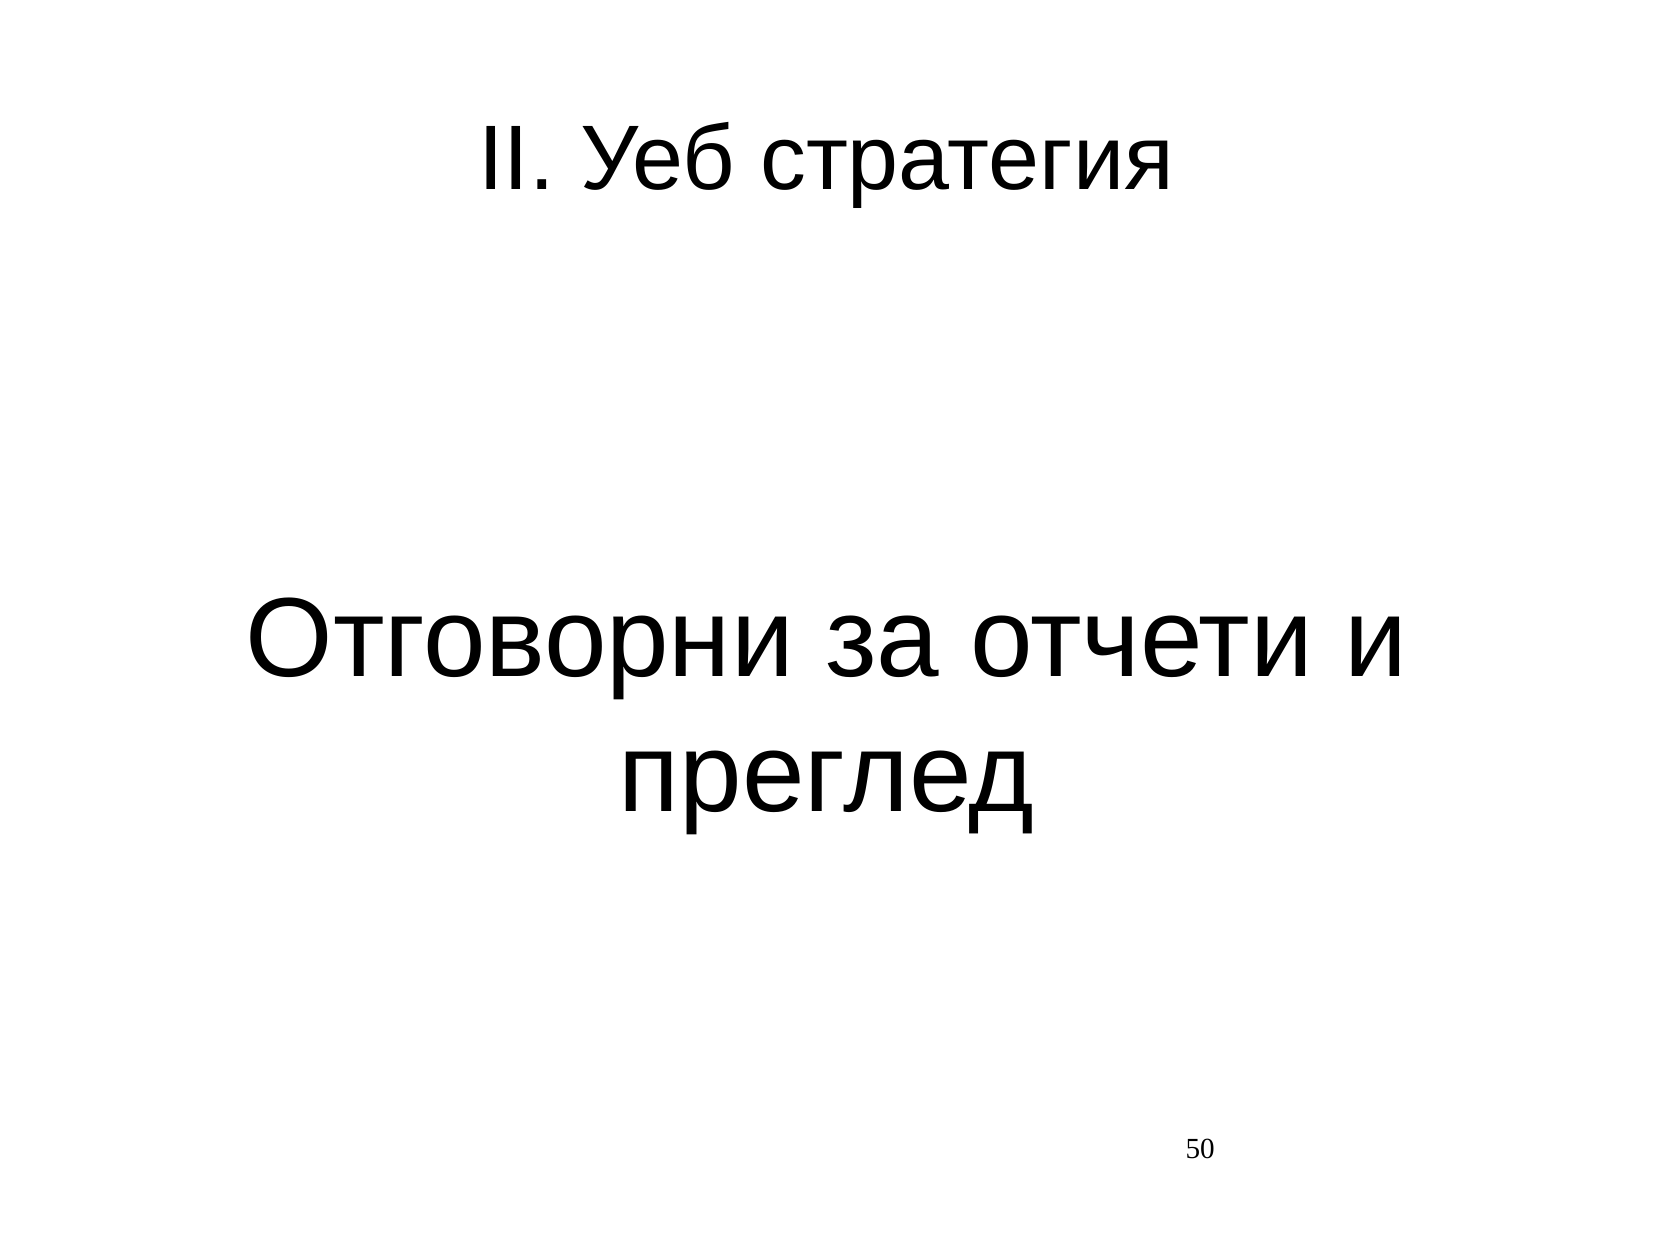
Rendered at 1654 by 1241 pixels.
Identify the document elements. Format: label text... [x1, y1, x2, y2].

subtitle Отговорни за отчети и преглед [82, 290, 1571, 1109]
title II. Уеб стратегия [82, 49, 1571, 257]
text_box [1185, 1129, 1571, 1216]
